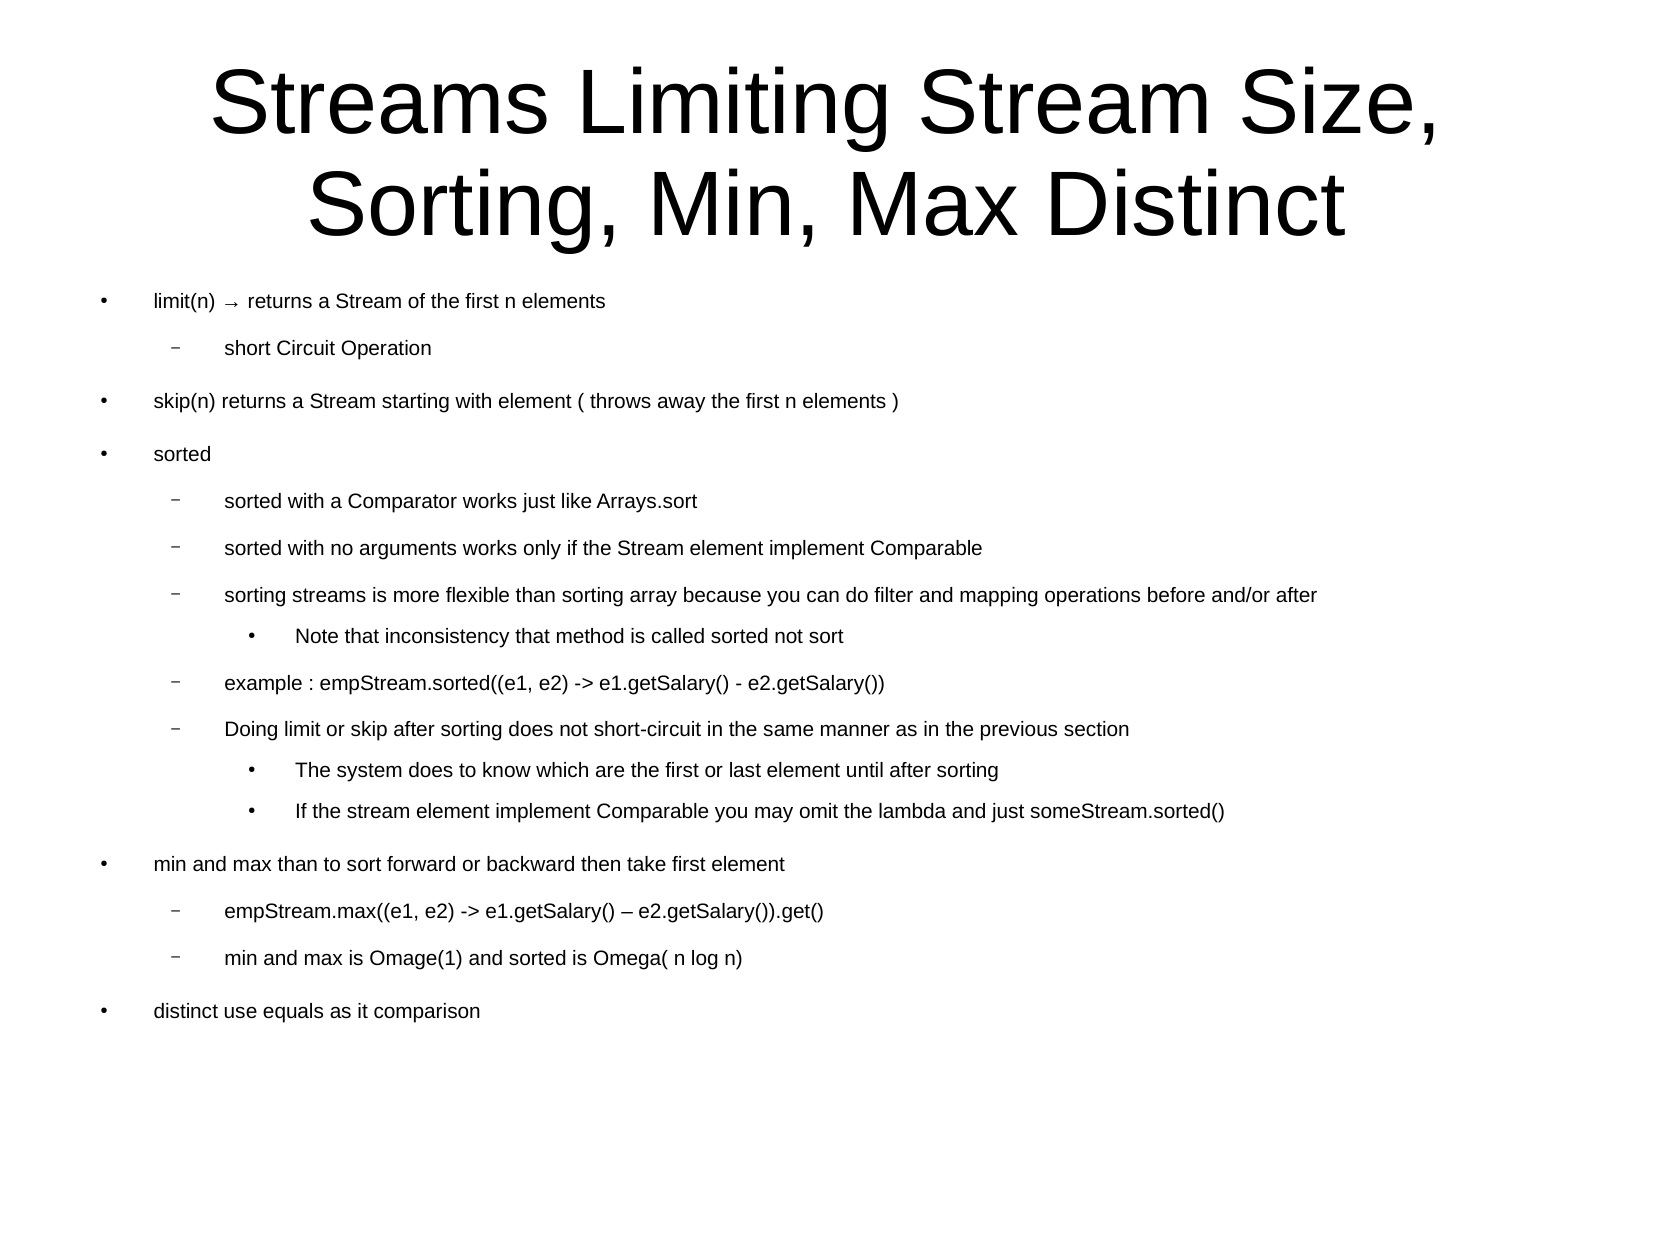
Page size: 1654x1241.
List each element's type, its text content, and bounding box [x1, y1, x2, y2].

list limit(n) → returns a Stream of the first n elements short Circuit Operation skip(n) returns a Stream starting with element ( throws away the first n elements ) sorted sorted with a Comparator works just like Arrays.sort sorted with no arguments works only if the Stream element implement Comparable sorting streams is more flexible than sorting array because you can do filter and mapping operations before and/or after Note that inconsistency that method is called sorted not sort example : empStream.sorted((e1, e2) -> e1.getSalary() - e2.getSalary()) Doing limit or skip after sorting does not short-circuit in the same manner as in the previous section The system does to know which are the first or last element until after sorting If the stream element implement Comparable you may omit the lambda and just someStream.sorted() min and max than to sort forward or backward then take first element empStream.max((e1, e2) -> e1.getSalary() – e2.getSalary()).get() min and max is Omage(1) and sorted is Omega( n log n) distinct use equals as it comparison [82, 290, 1606, 1201]
title Streams Limiting Stream Size, Sorting, Min, Max Distinct [82, 16, 1571, 290]
